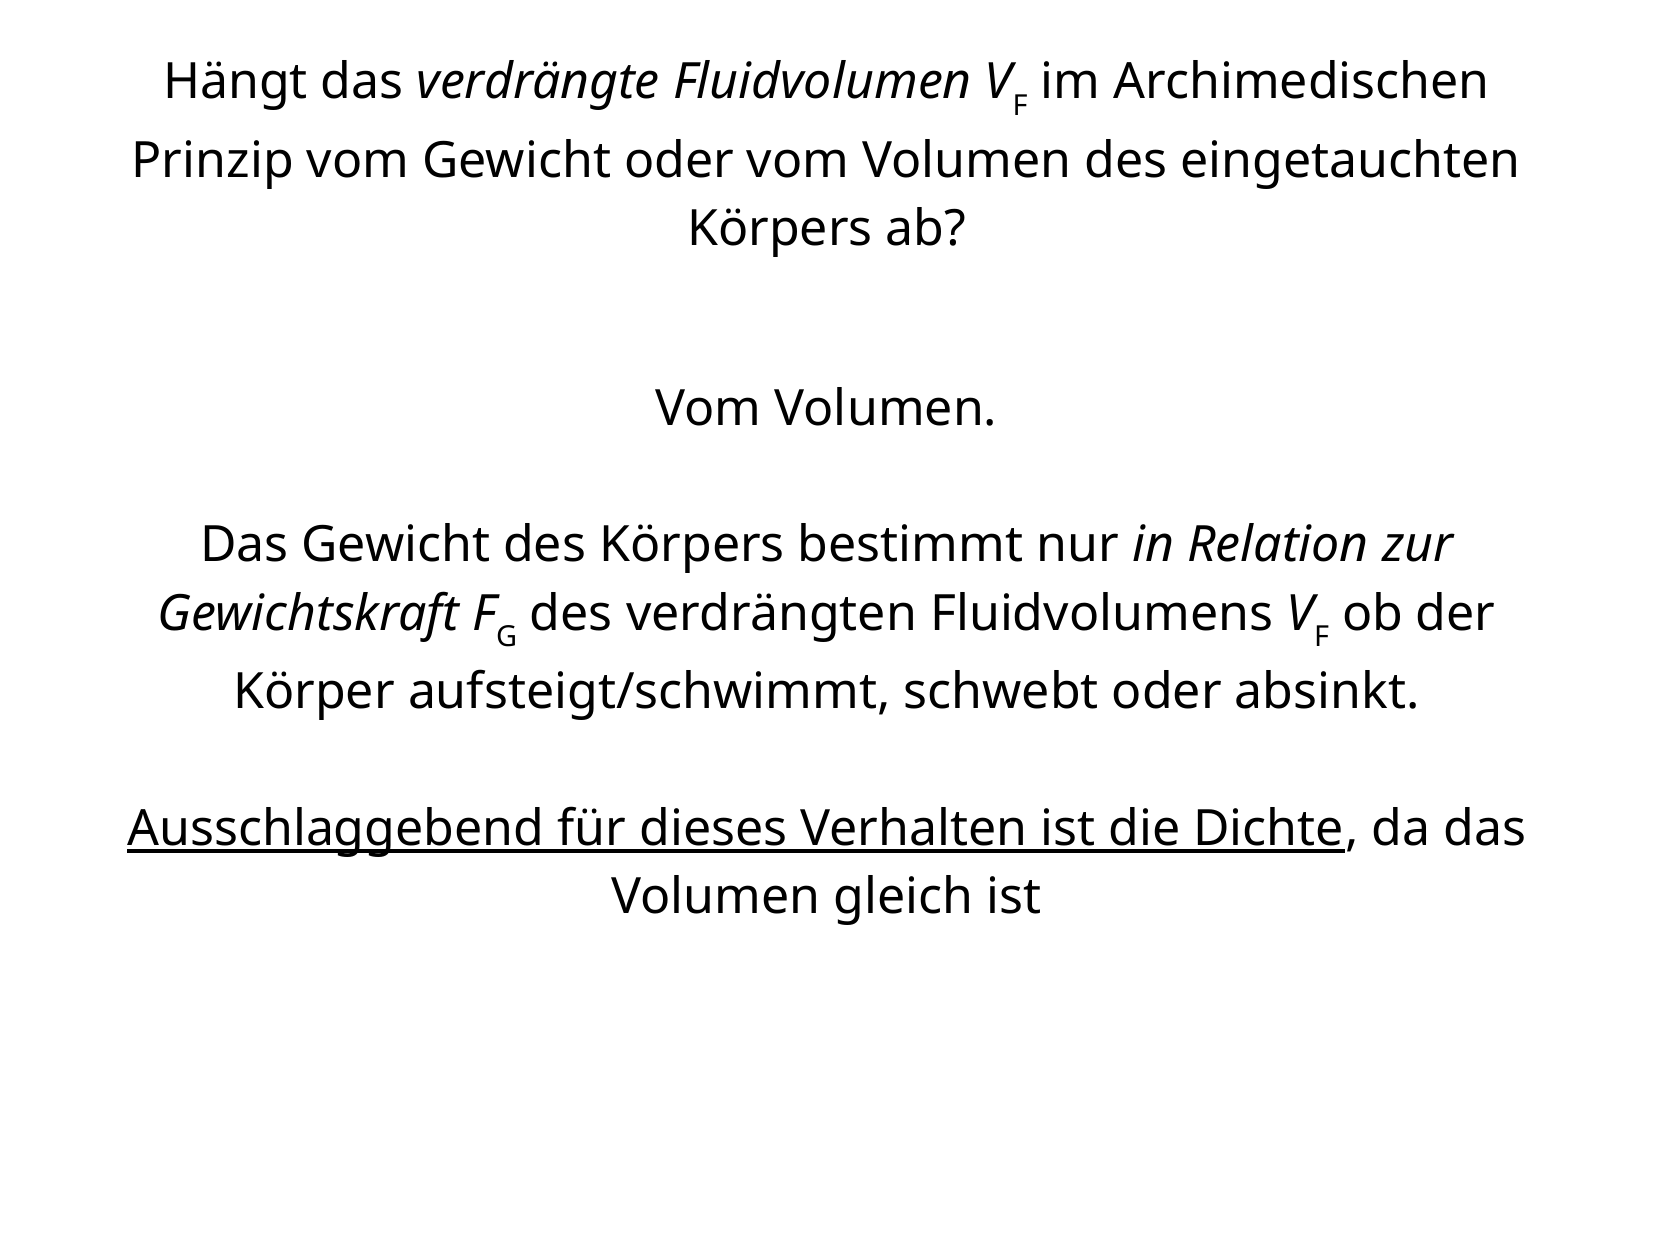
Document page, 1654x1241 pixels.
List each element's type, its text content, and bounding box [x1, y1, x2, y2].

title Hängt das verdrängte Fluidvolumen VF im Archimedischen Prinzip vom Gewicht oder vom Volumen des eingetauchten Körpers ab? [82, 49, 1571, 257]
subtitle Vom Volumen. Das Gewicht des Körpers bestimmt nur in Relation zur Gewichtskraft FG des verdrängten Fluidvolumens VF ob der Körper aufsteigt/schwimmt, schwebt oder absinkt. Ausschlaggebend für dieses Verhalten ist die Dichte, da das Volumen gleich ist [82, 290, 1571, 1010]
